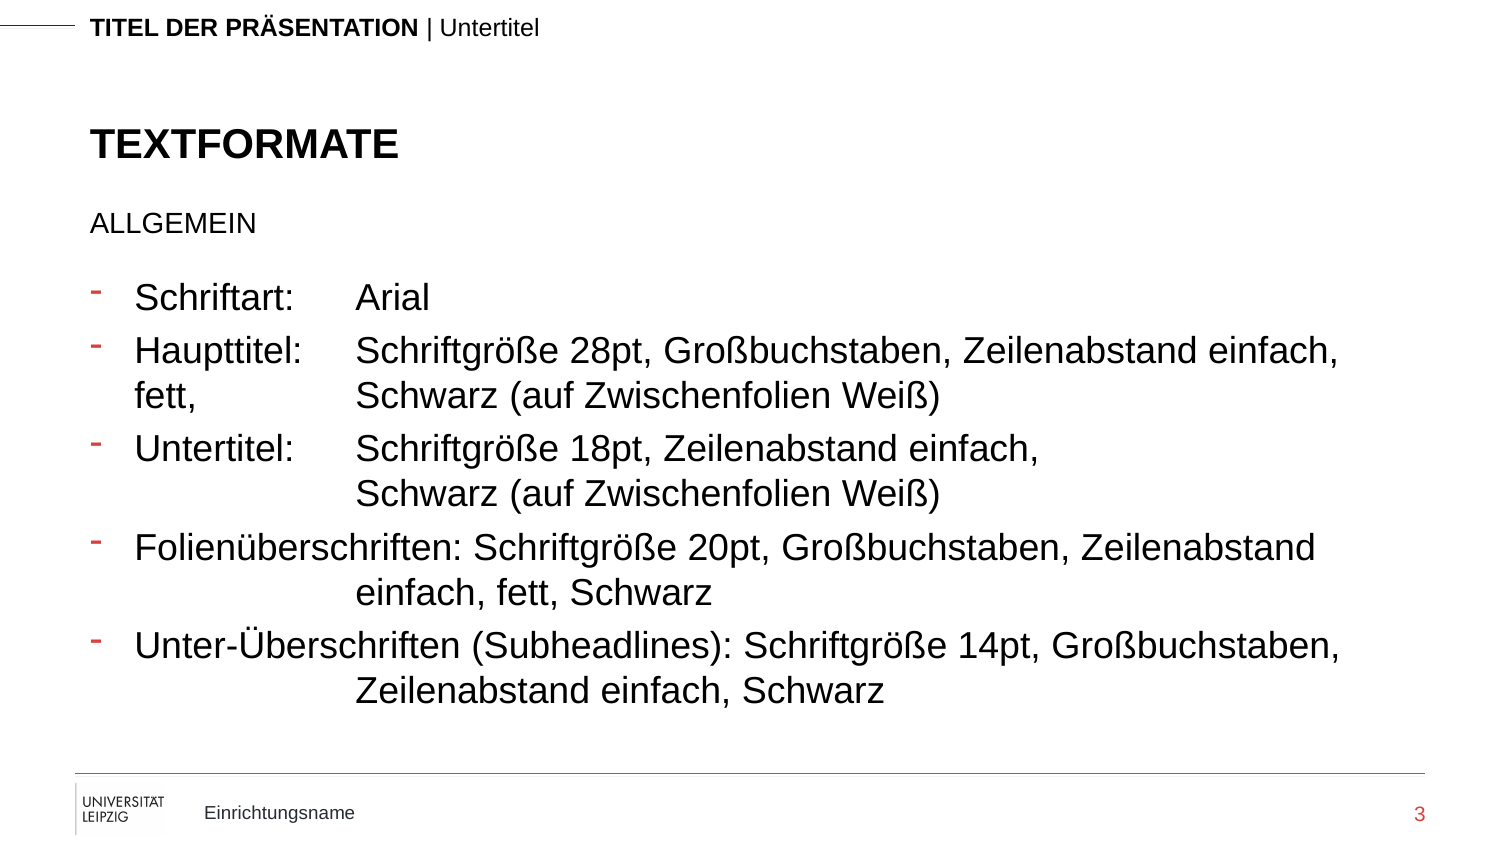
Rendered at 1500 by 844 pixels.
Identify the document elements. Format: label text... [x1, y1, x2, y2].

title Textformate [75, 50, 1426, 175]
list ALLGEMEIN [75, 184, 1426, 247]
slide_number <Foliennummer> [1303, 800, 1426, 834]
picture [75, 782, 165, 836]
list Schriftart: Arial Haupttitel: Schriftgröße 28pt, Großbuchstaben, Zeilenabstand einfach, fett, Schwarz (auf Zwischenfolien Weiß) Untertitel: Schriftgröße 18pt, Zeilenabstand einfach, Schwarz (auf Zwischenfolien Weiß) Folienüberschriften: Schriftgröße 20pt, Großbuchstaben, Zeilenabstand einfach, fett, Schwarz Unter-Überschriften (Subheadlines): Schriftgröße 14pt, Großbuchstaben, Zeilenabstand einfach, Schwarz [75, 265, 1416, 755]
